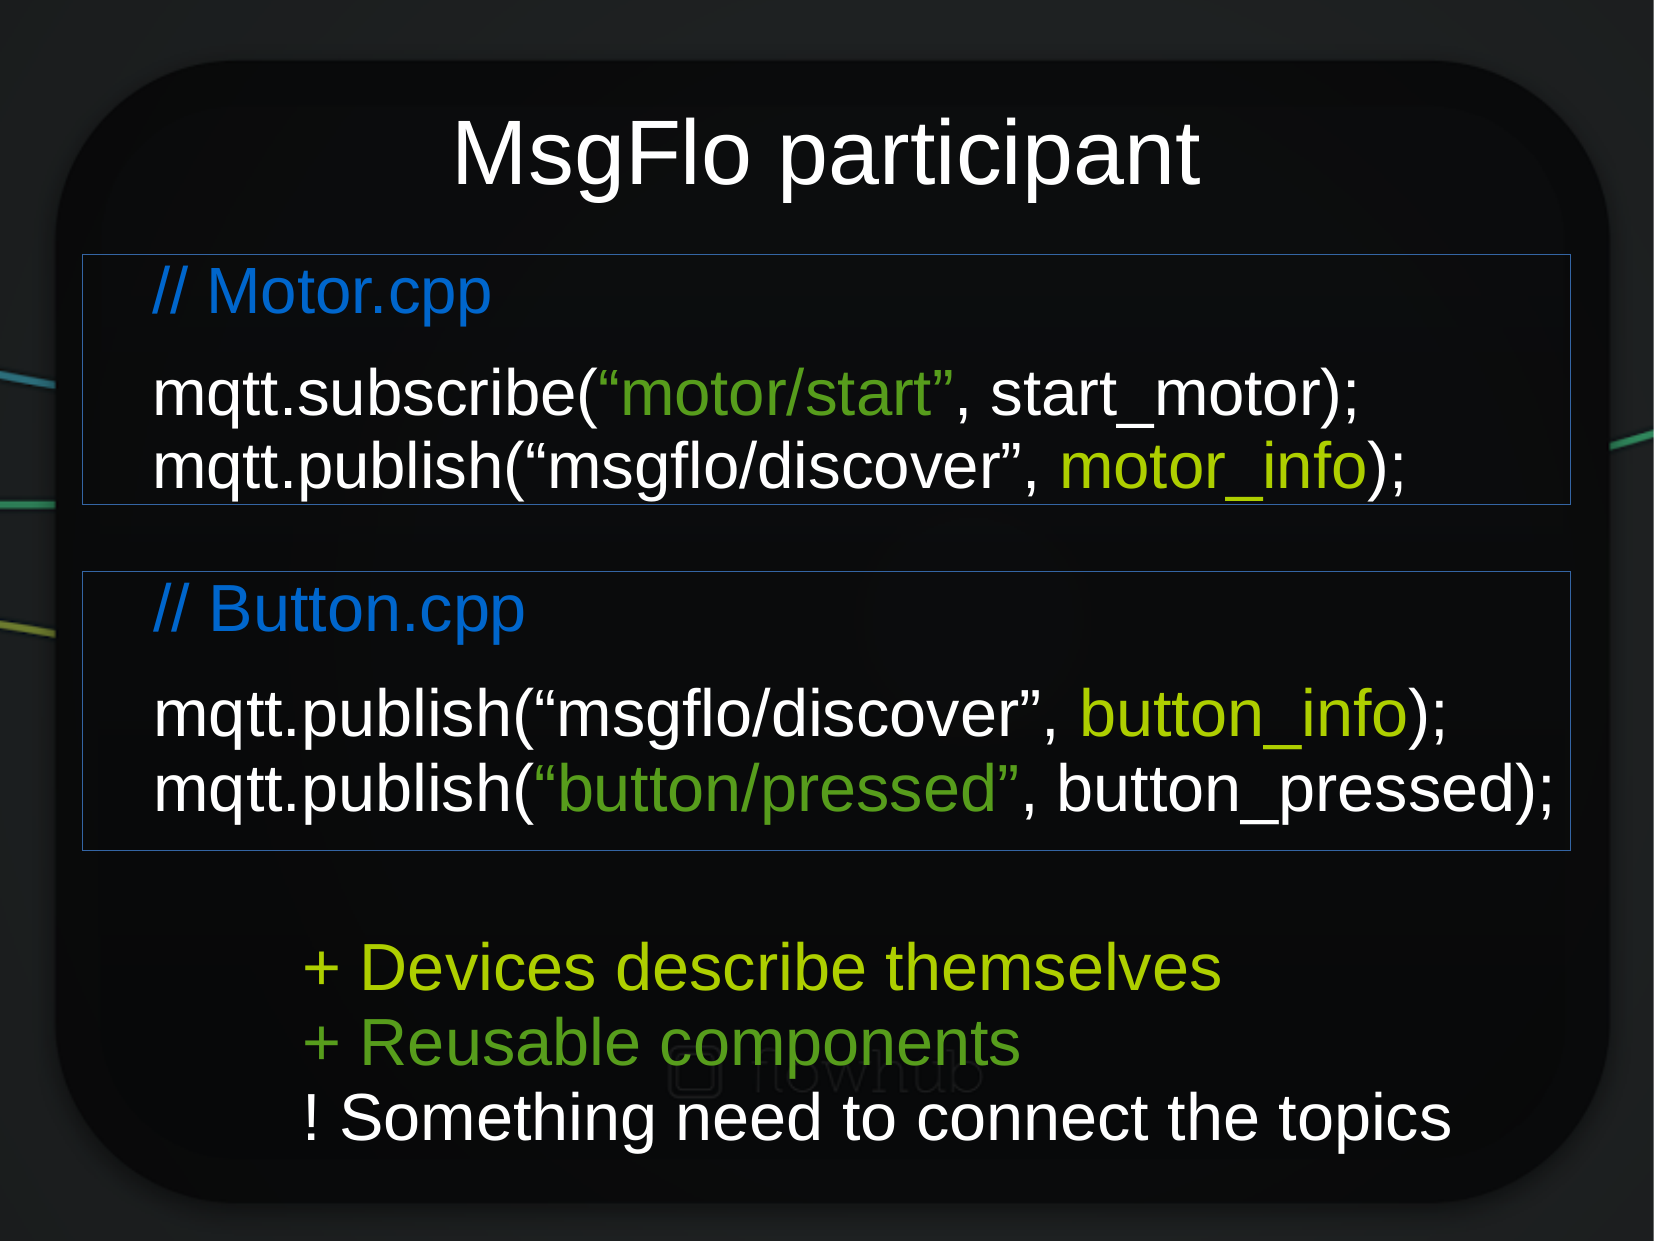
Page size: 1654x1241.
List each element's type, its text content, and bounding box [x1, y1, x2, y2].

list // Motor.cpp mqtt.subscribe(“motor/start”, start_motor); mqtt.publish(“msgflo/discover”, motor_info); [82, 254, 1571, 505]
picture [0, 0, 1654, 1241]
title MsgFlo participant [82, 49, 1571, 254]
text_box + Devices describe themselves + Reusable components ! Something need to connect the topics [231, 930, 1591, 1156]
list // Button.cpp mqtt.publish(“msgflo/discover”, button_info); mqtt.publish(“button/pressed”, button_pressed); [82, 571, 1571, 851]
